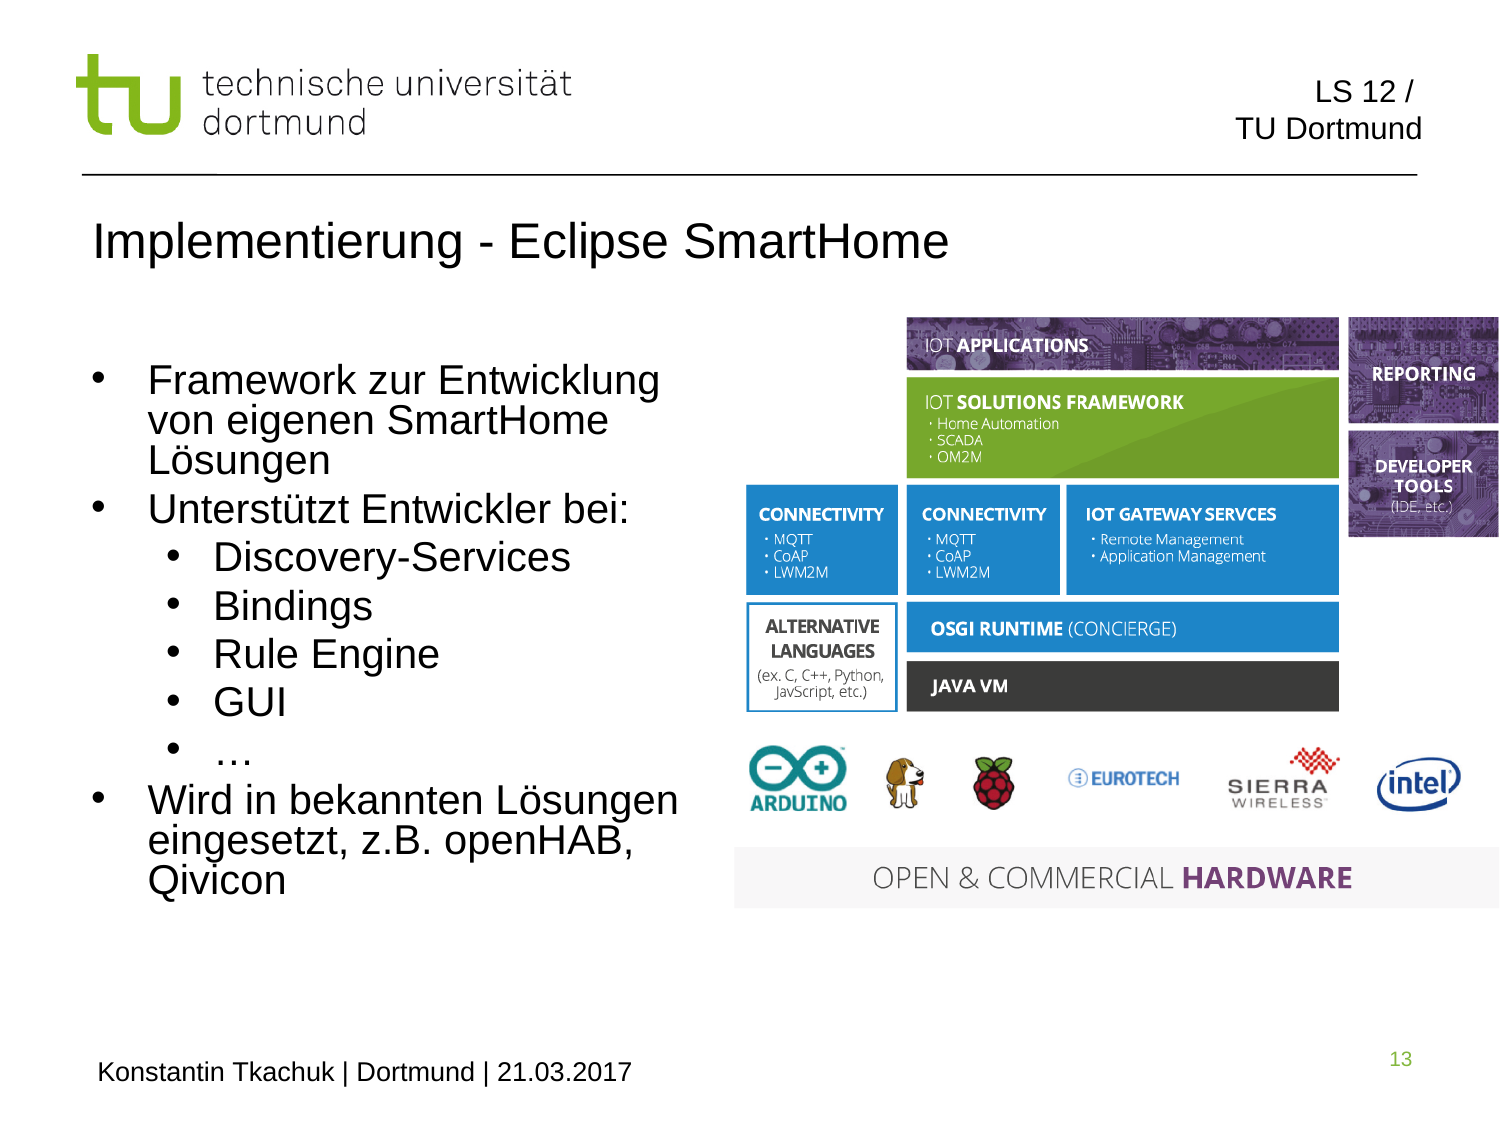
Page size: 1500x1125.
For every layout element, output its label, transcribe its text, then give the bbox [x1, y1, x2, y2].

picture [76, 54, 573, 145]
title Implementierung - Eclipse SmartHome [77, 183, 1411, 295]
list Framework zur Entwicklung von eigenen SmartHome Lösungen Unterstützt Entwickler bei: Discovery-Services Bindings Rule Engine GUI … Wird in bekannten Lösungen eingesetzt, z.B. openHAB, Qivicon [76, 295, 731, 956]
picture [732, 314, 1500, 910]
text_box Konstantin Tkachuk | Dortmund | 21.03.2017 [82, 1046, 733, 1083]
